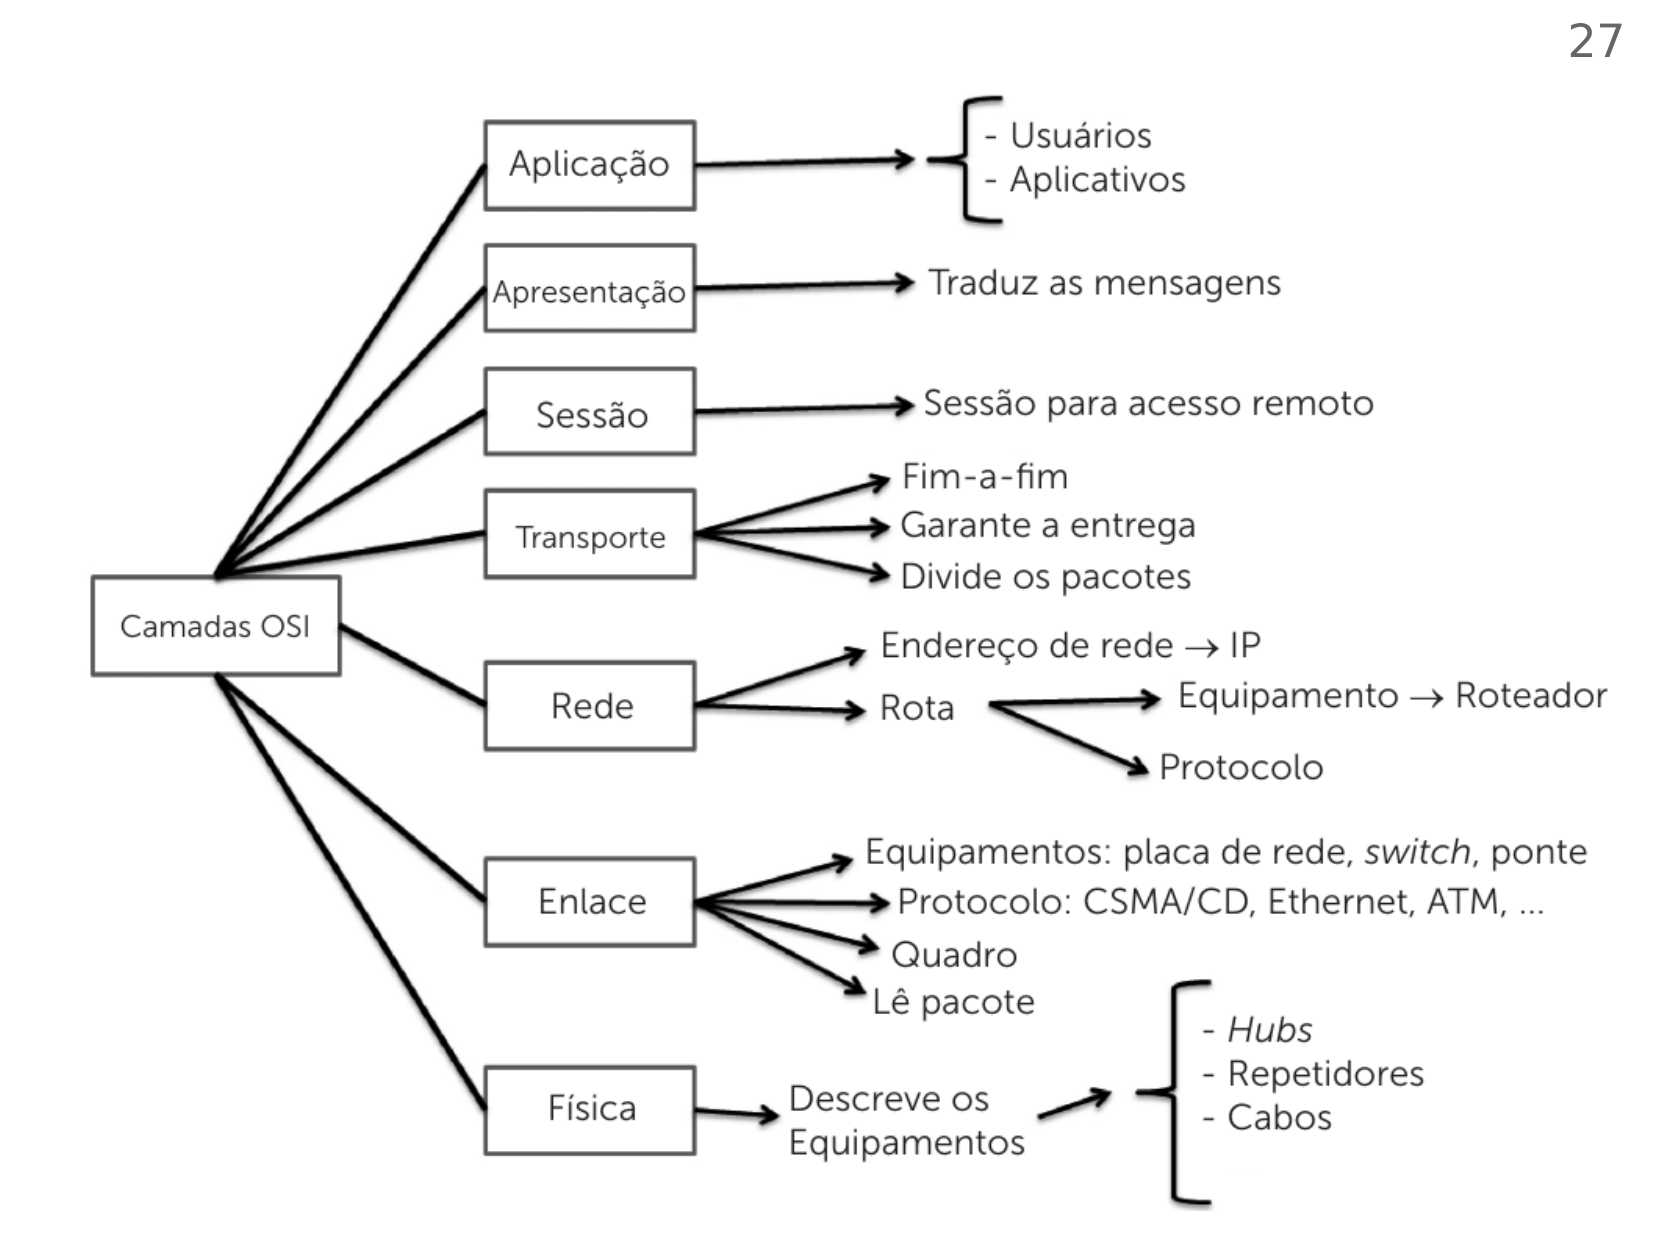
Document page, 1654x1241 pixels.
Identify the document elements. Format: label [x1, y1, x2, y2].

picture [86, 90, 1625, 1211]
